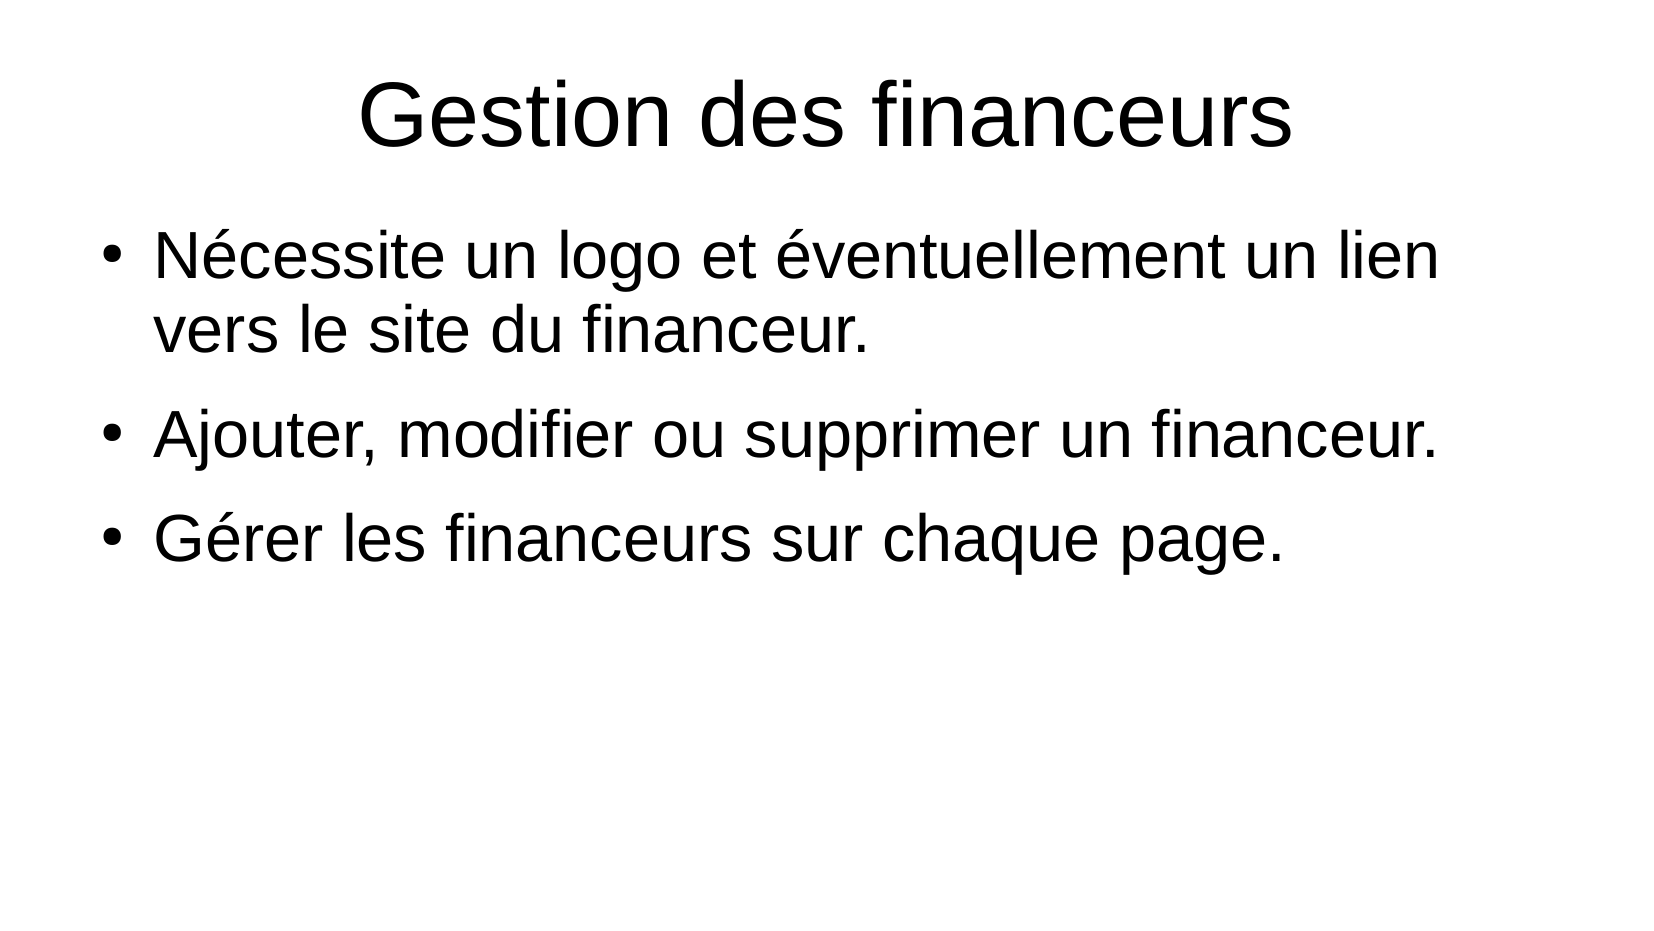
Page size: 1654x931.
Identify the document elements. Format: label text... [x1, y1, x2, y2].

list Nécessite un logo et éventuellement un lien vers le site du financeur. Ajouter, modifier ou supprimer un financeur. Gérer les financeurs sur chaque page. [82, 217, 1571, 758]
title Gestion des financeurs [82, 37, 1571, 193]
